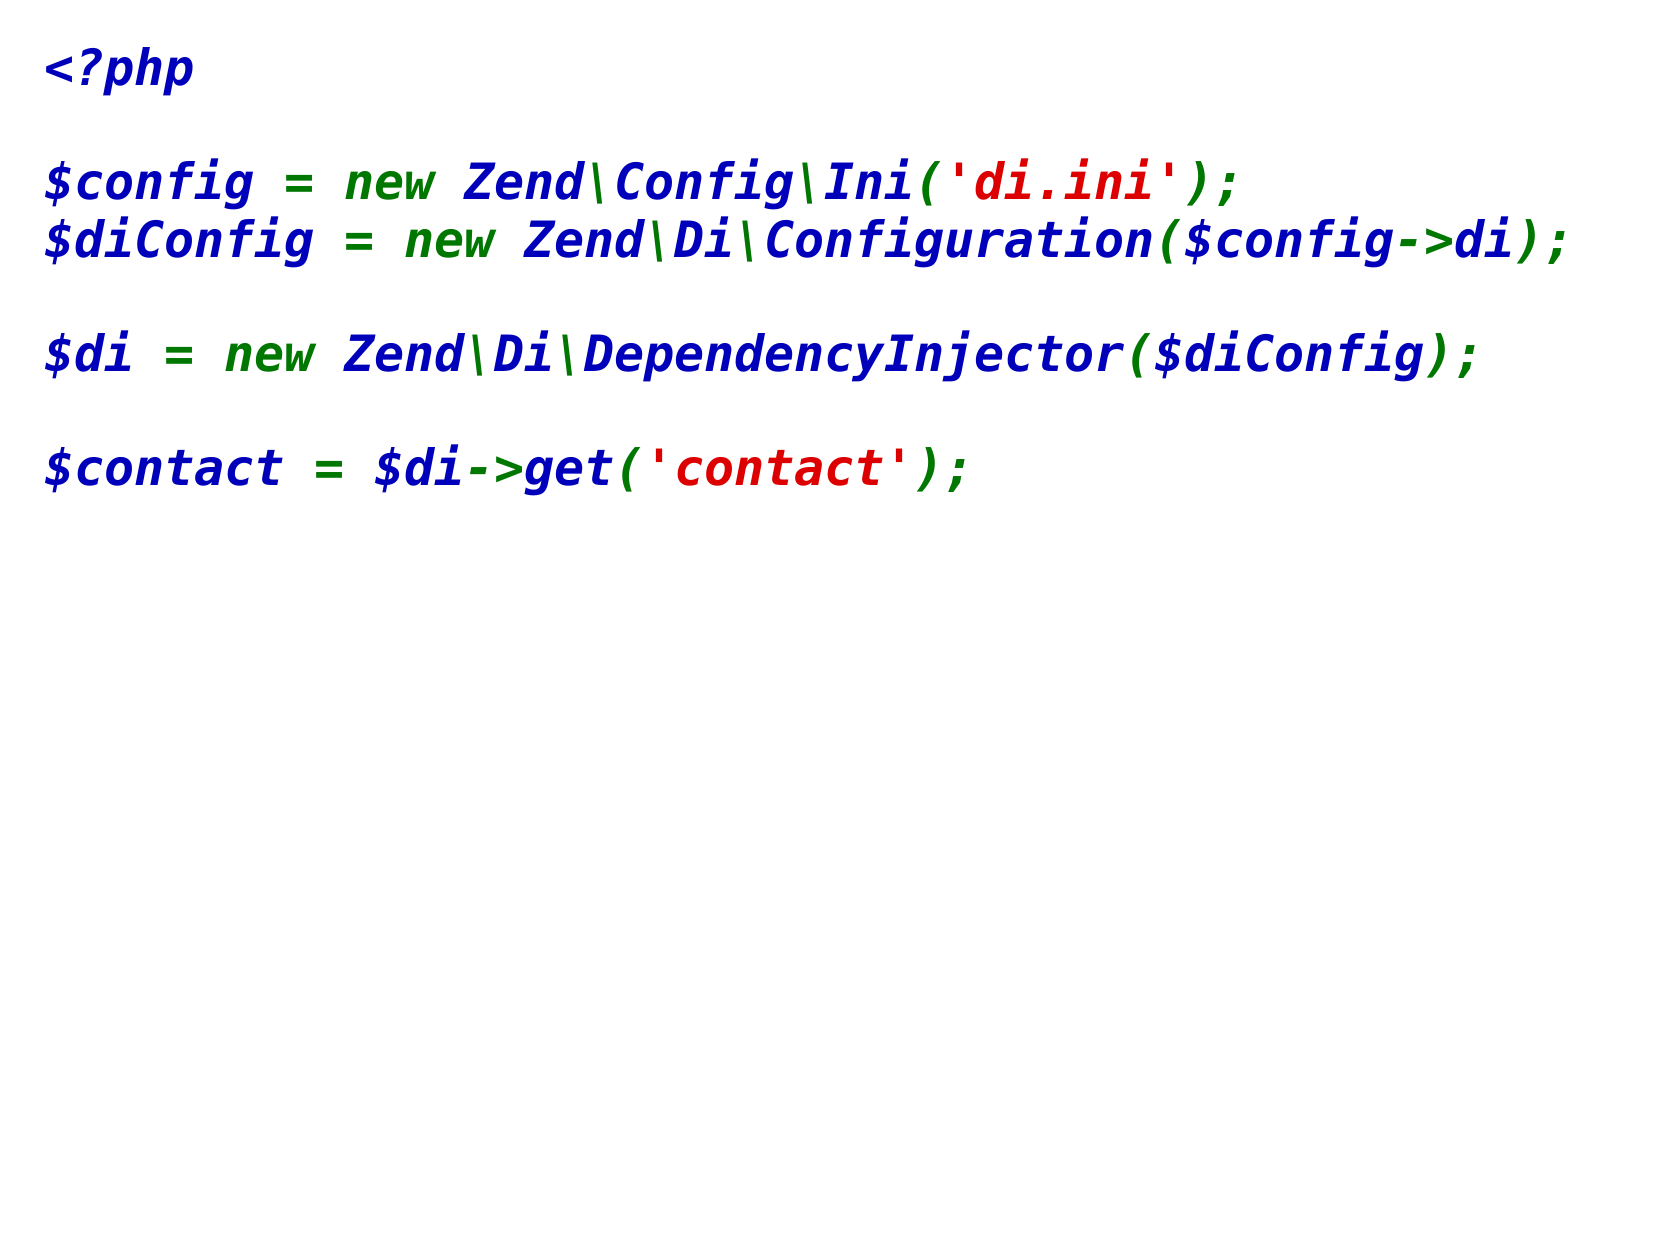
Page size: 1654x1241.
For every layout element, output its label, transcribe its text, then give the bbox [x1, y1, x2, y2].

text_box <?php $config = new Zend\Config\Ini('di.ini'); $diConfig = new Zend\Di\Configuration($config->di); $di = new Zend\Di\DependencyInjector($diConfig); $contact = $di->get('contact'); [29, 31, 1625, 1182]
